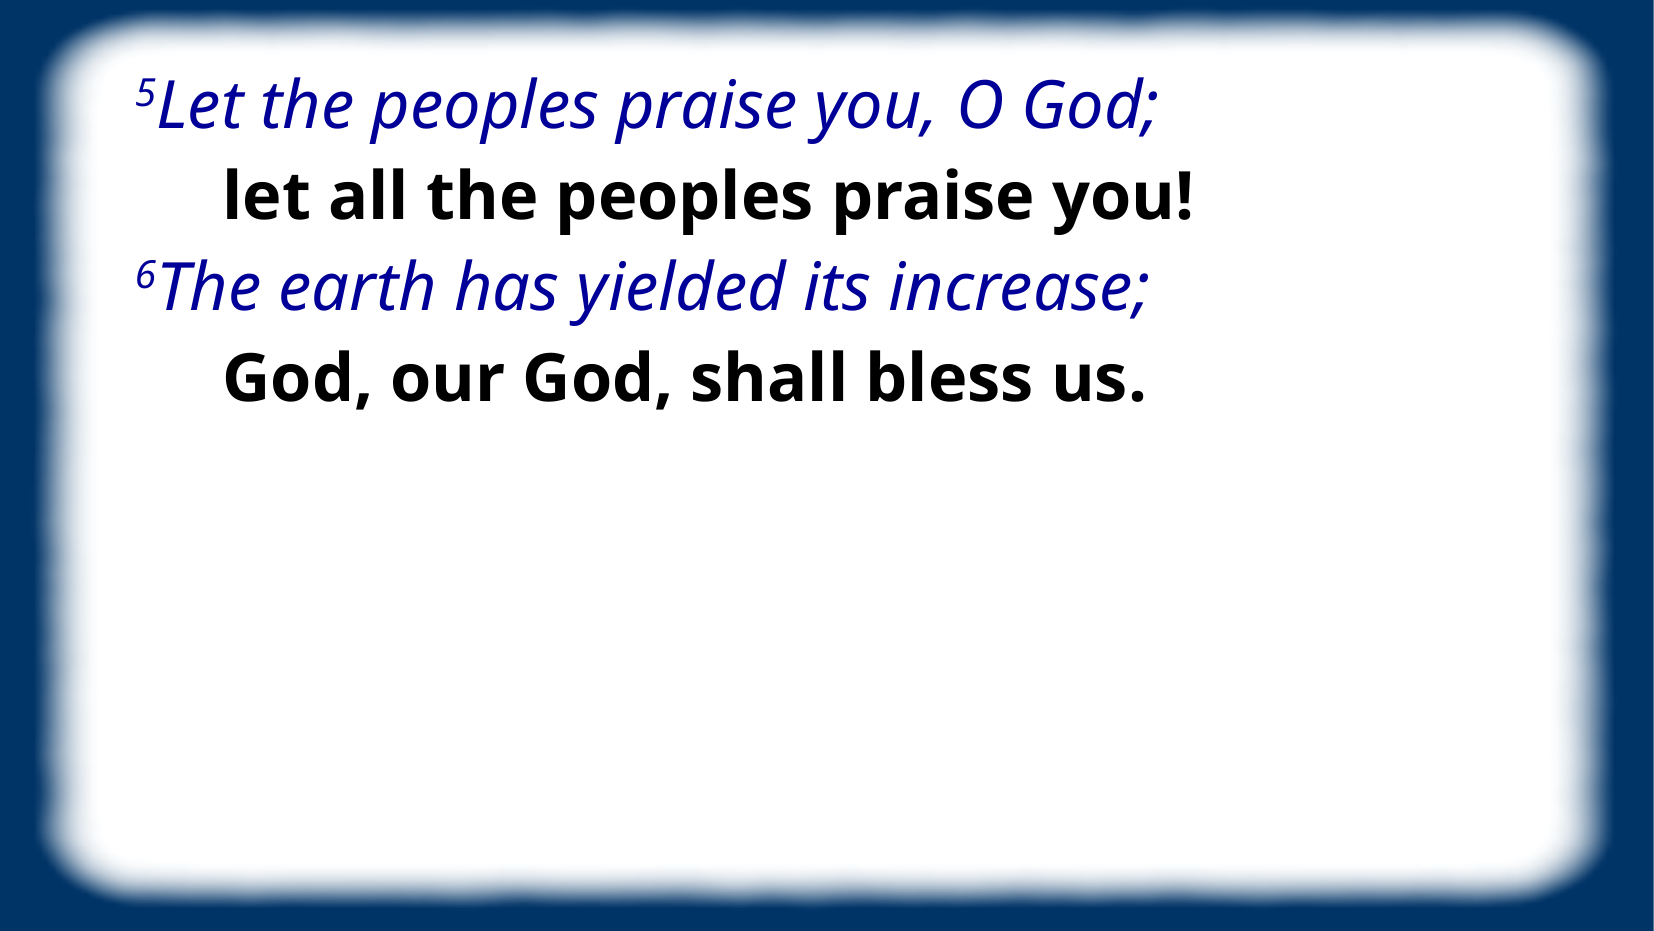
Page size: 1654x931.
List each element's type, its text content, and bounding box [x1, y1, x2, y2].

picture [0, 0, 1654, 931]
text_box 5Let the peoples praise you, O God; let all the peoples praise you! 6The earth has yielded its increase; God, our God, shall bless us. [120, 50, 1531, 421]
